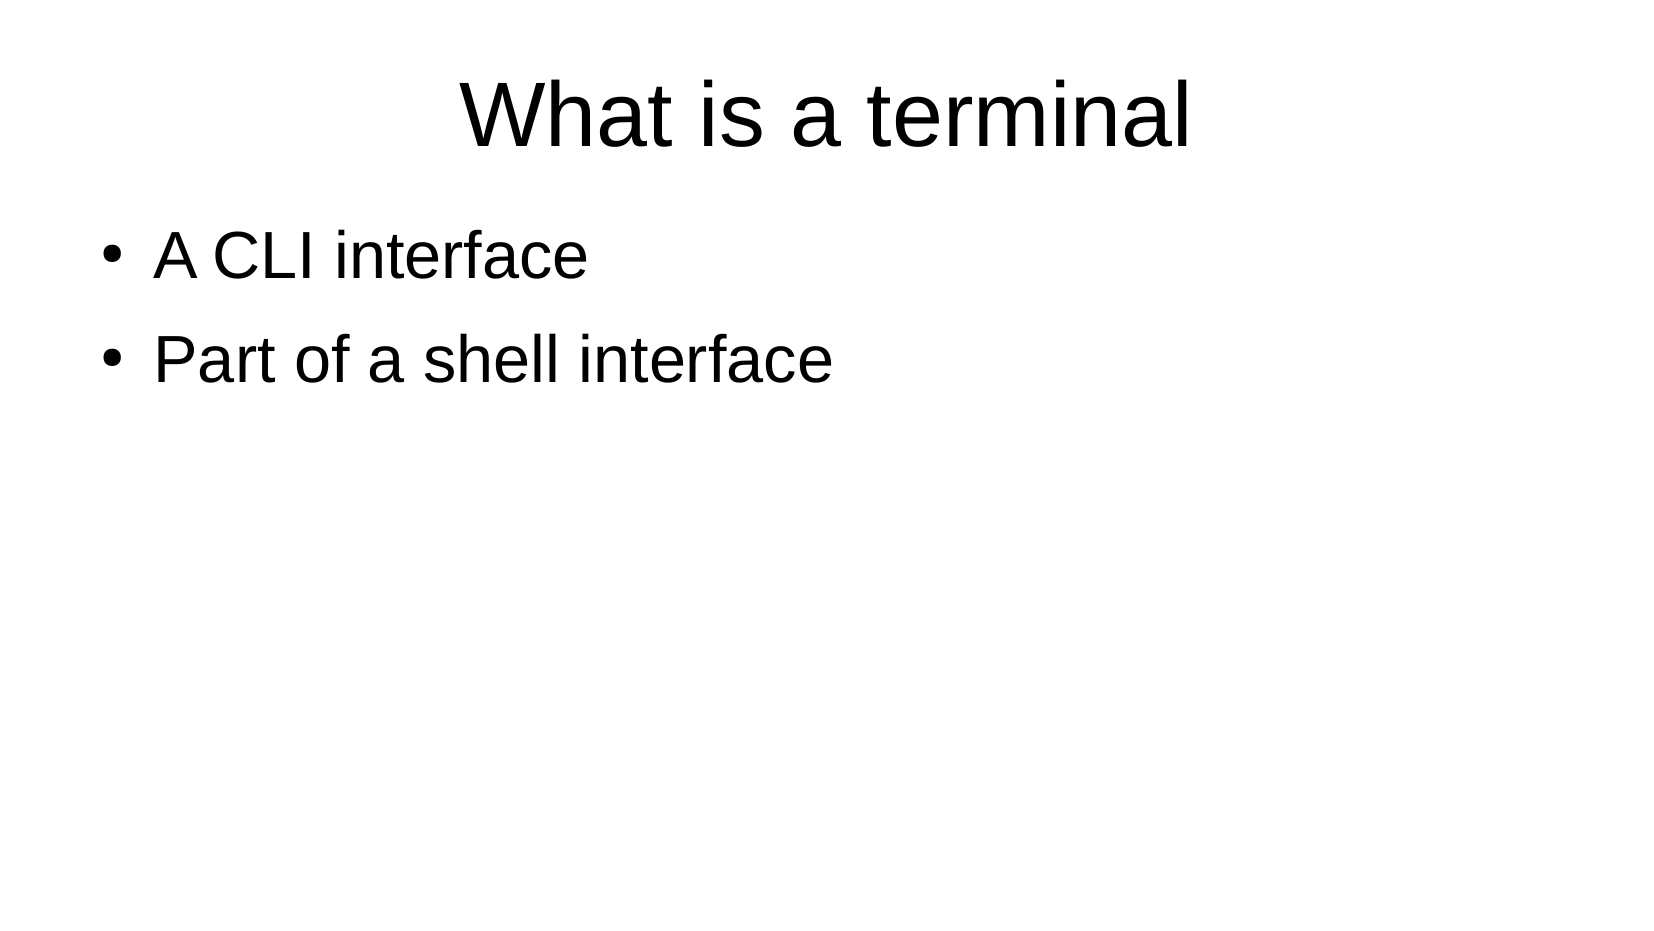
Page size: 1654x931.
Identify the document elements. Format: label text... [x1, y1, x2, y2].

title What is a terminal [82, 37, 1571, 193]
list A CLI interface Part of a shell interface [82, 217, 1571, 758]
